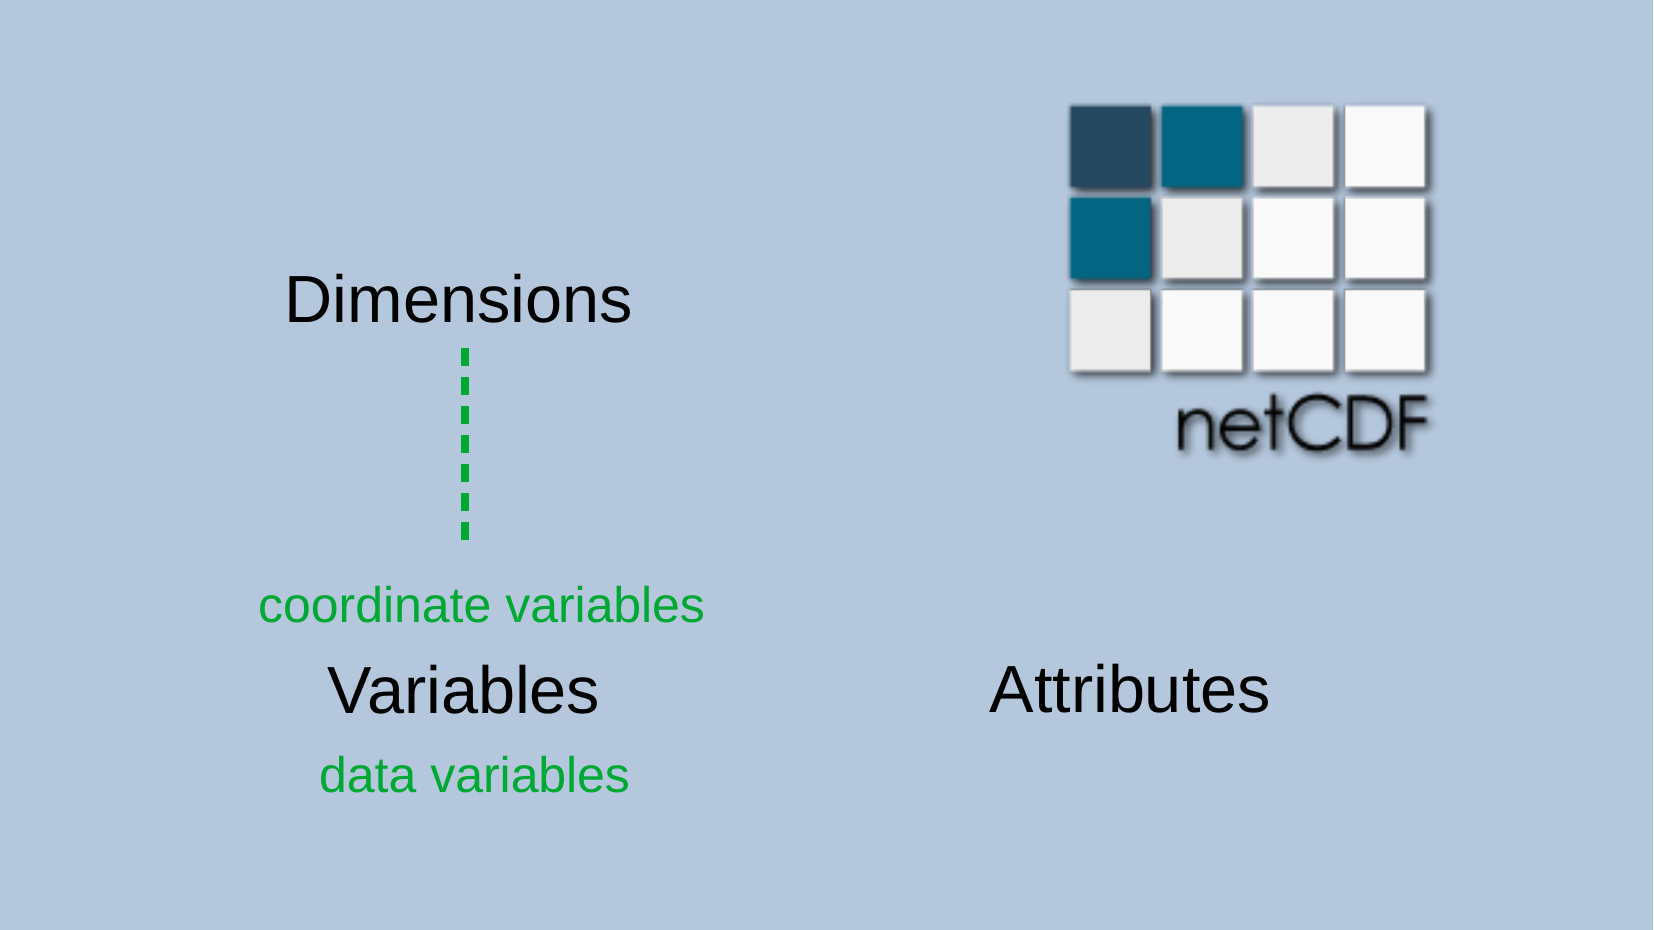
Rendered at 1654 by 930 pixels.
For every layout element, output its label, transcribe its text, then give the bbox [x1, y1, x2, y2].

text_box coordinate variables [243, 570, 721, 641]
text_box Dimensions [270, 255, 648, 345]
text_box Attributes [975, 645, 1287, 735]
picture [1041, 74, 1456, 490]
text_box Variables [312, 645, 616, 736]
text_box data variables [304, 739, 646, 811]
